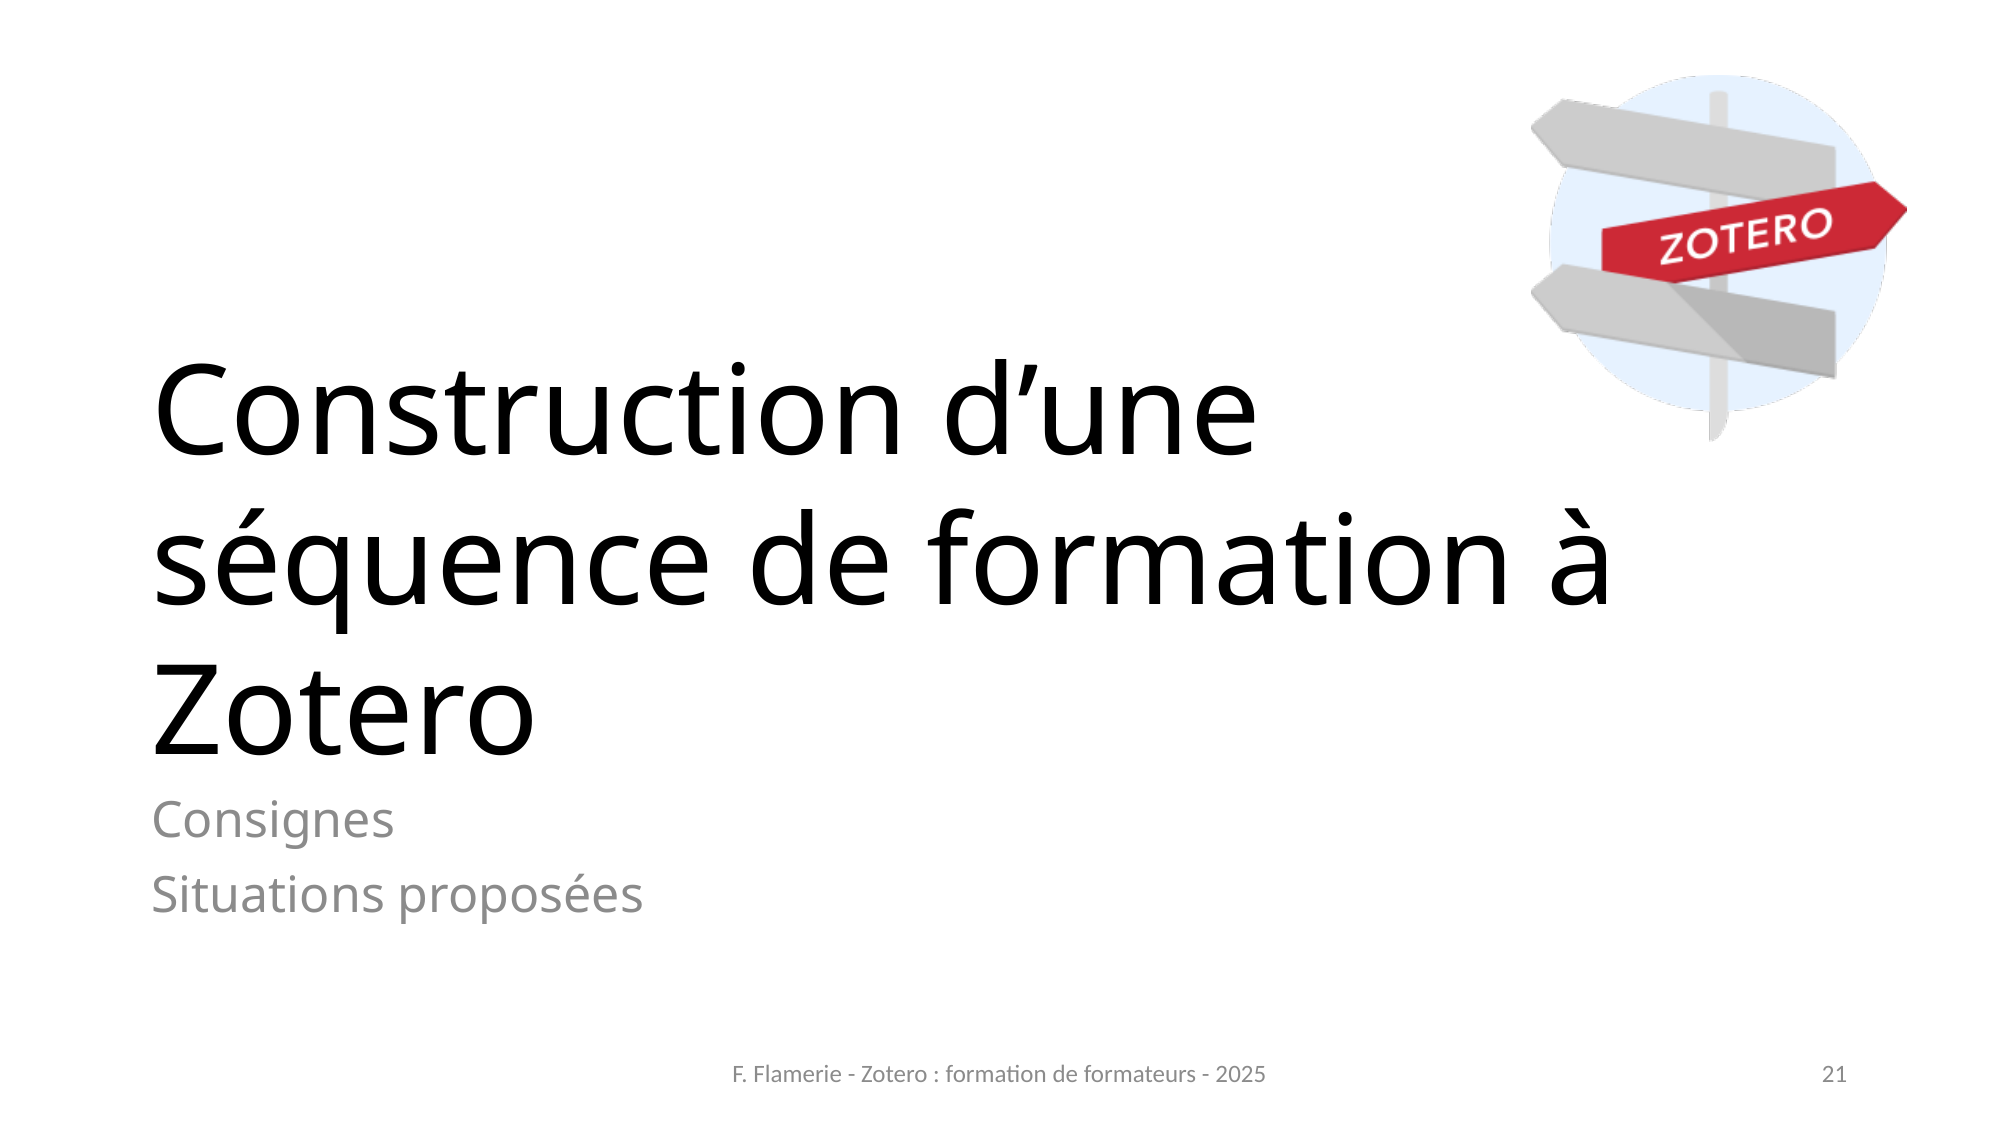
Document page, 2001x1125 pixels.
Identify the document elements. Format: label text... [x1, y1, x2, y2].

list Consignes Situations proposées [136, 786, 1862, 1033]
title Construction d’une séquence de formation à Zotero [136, 318, 1862, 786]
picture [1531, 75, 1907, 442]
